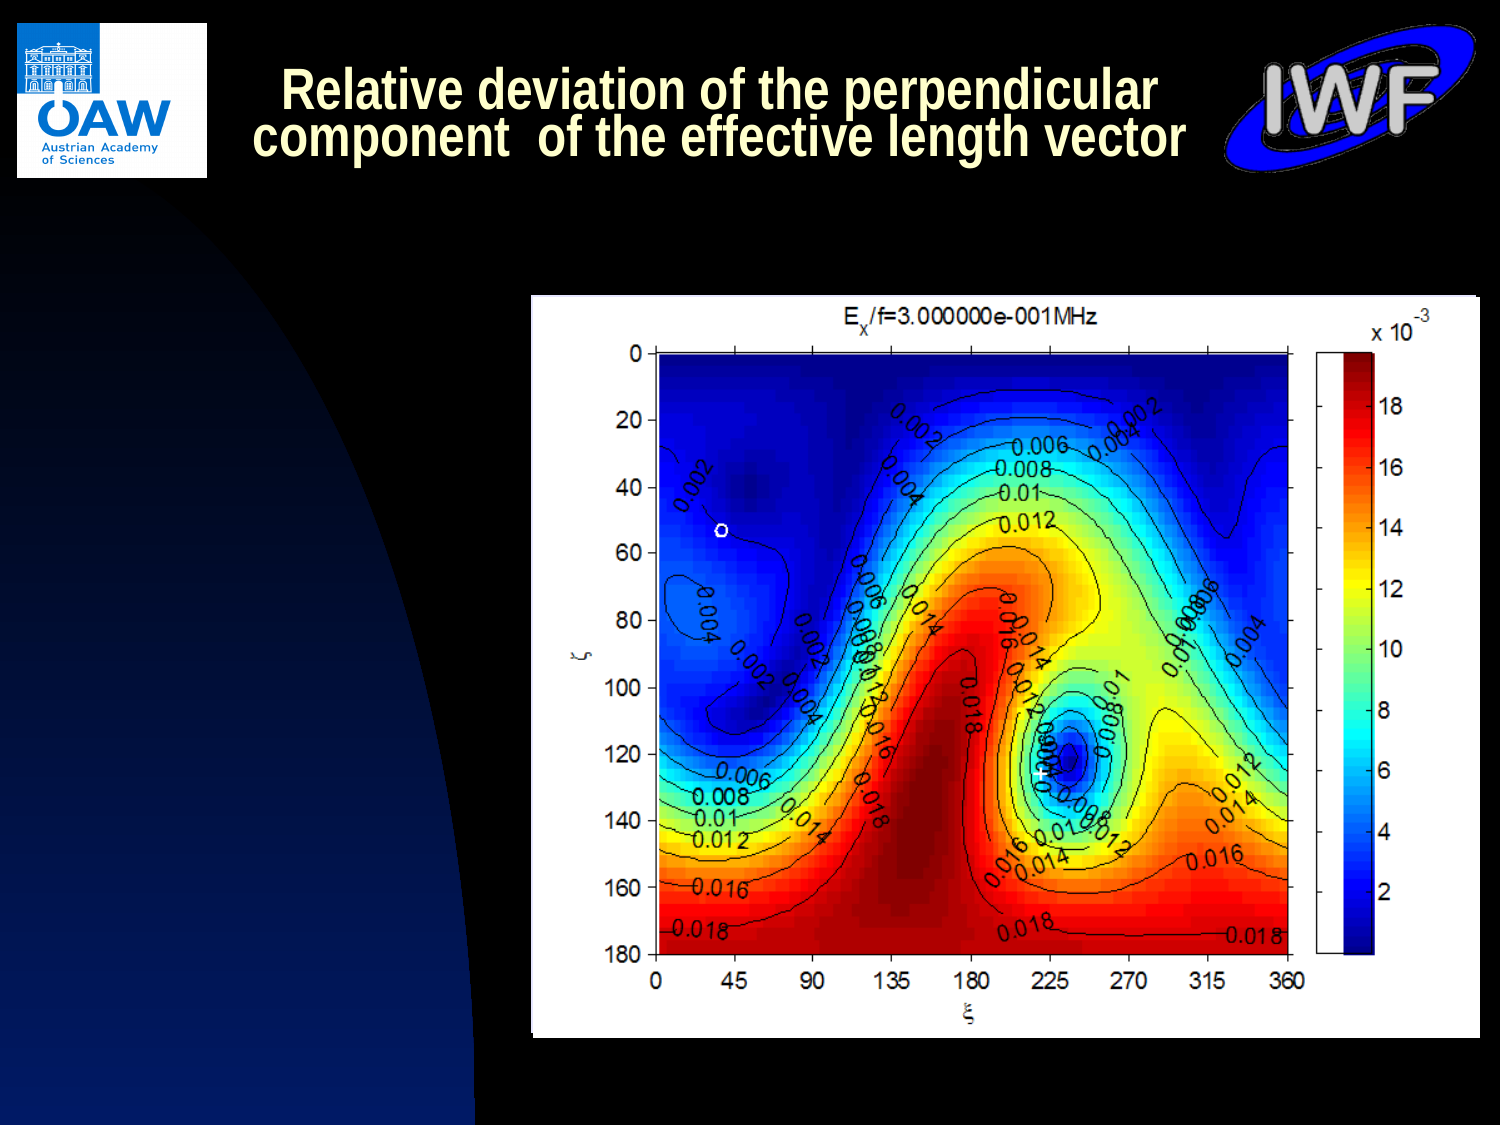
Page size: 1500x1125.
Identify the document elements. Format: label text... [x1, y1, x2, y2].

picture [1224, 24, 1476, 173]
picture [531, 295, 1480, 1038]
picture [17, 23, 207, 178]
title Relative deviation of the perpendicular component of the effective length vector [229, 25, 1211, 213]
